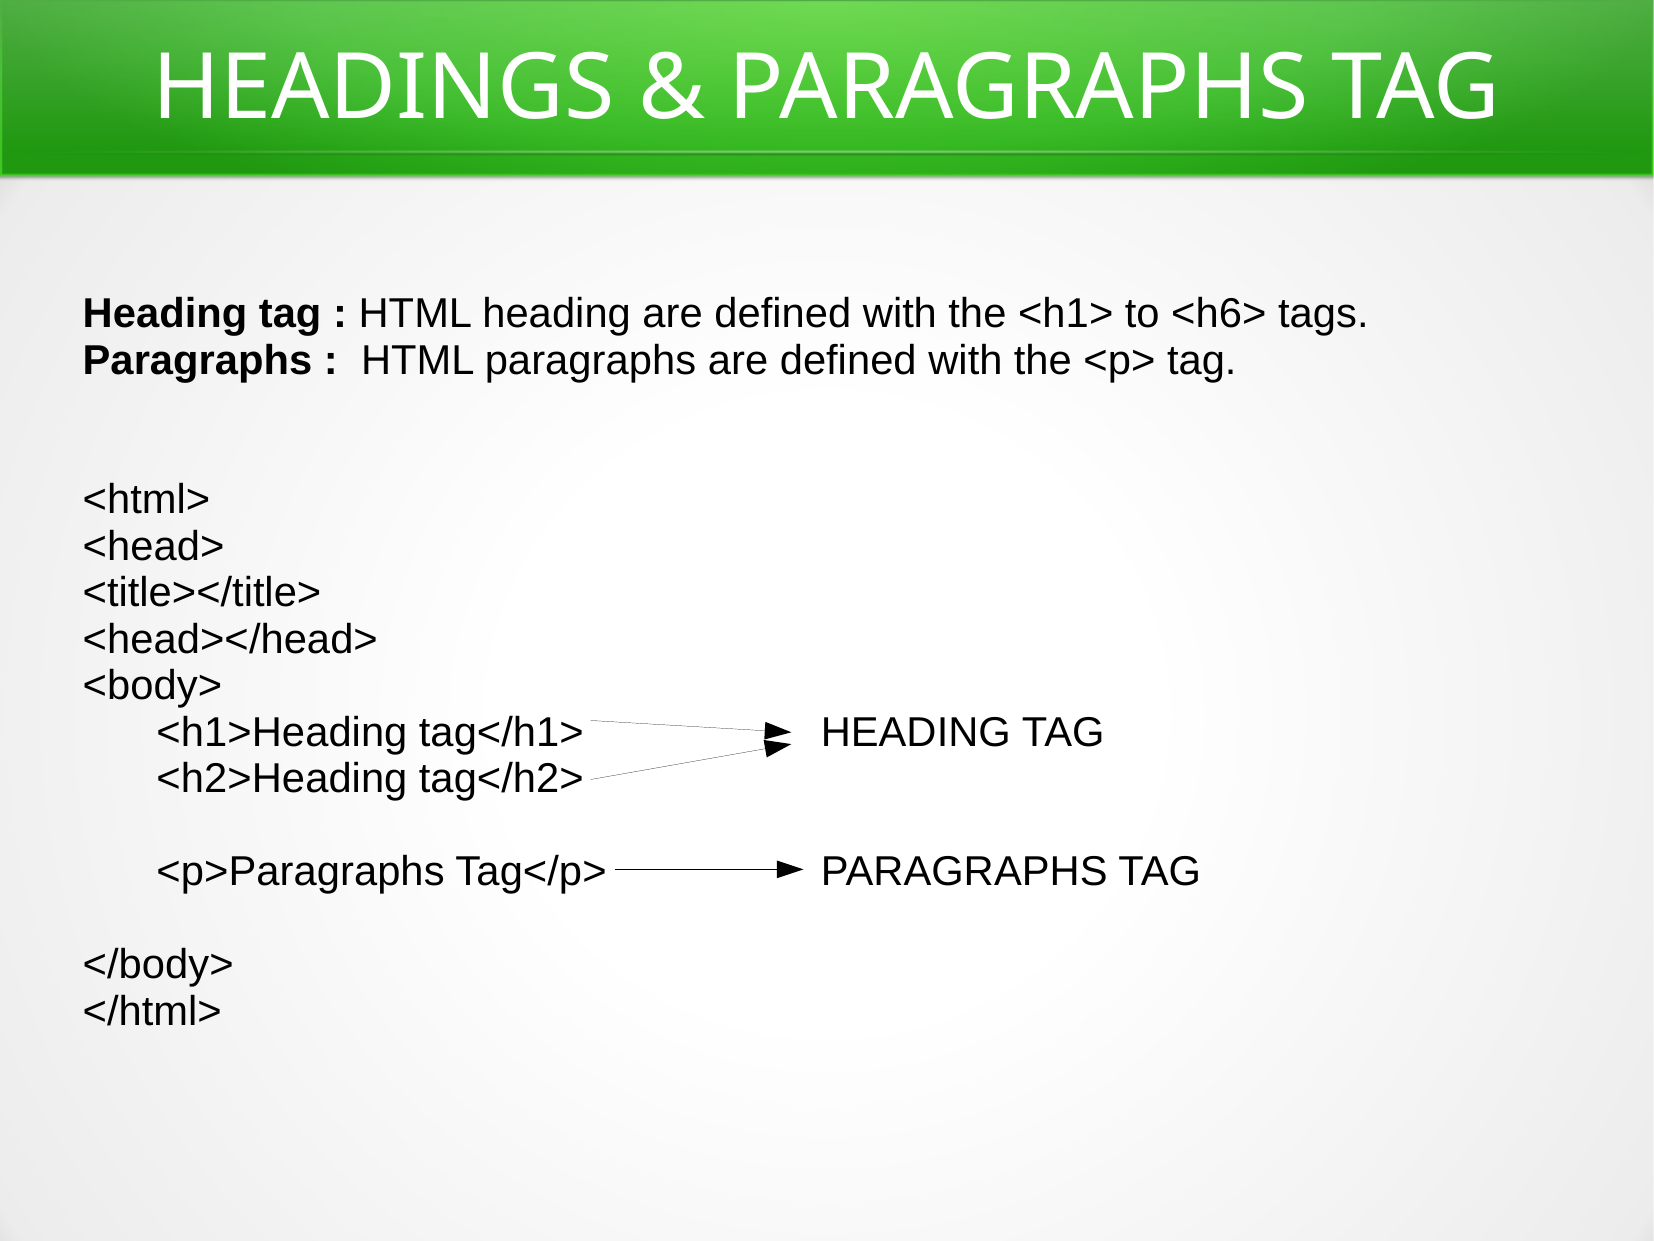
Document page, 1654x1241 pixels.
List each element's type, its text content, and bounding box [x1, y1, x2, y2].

subtitle Heading tag : HTML heading are defined with the <h1> to <h6> tags. Paragraphs : HTML paragraphs are defined with the <p> tag. <html> <head> <title></title> <head></head> <body> <h1>Heading tag</h1> HEADING TAG <h2>Heading tag</h2> <p>Paragraphs Tag</p> PARAGRAPHS TAG </body> </html> [82, 290, 1571, 1034]
picture [0, 0, 1654, 1241]
title HEADINGS & PARAGRAPHS TAG [82, 11, 1571, 154]
